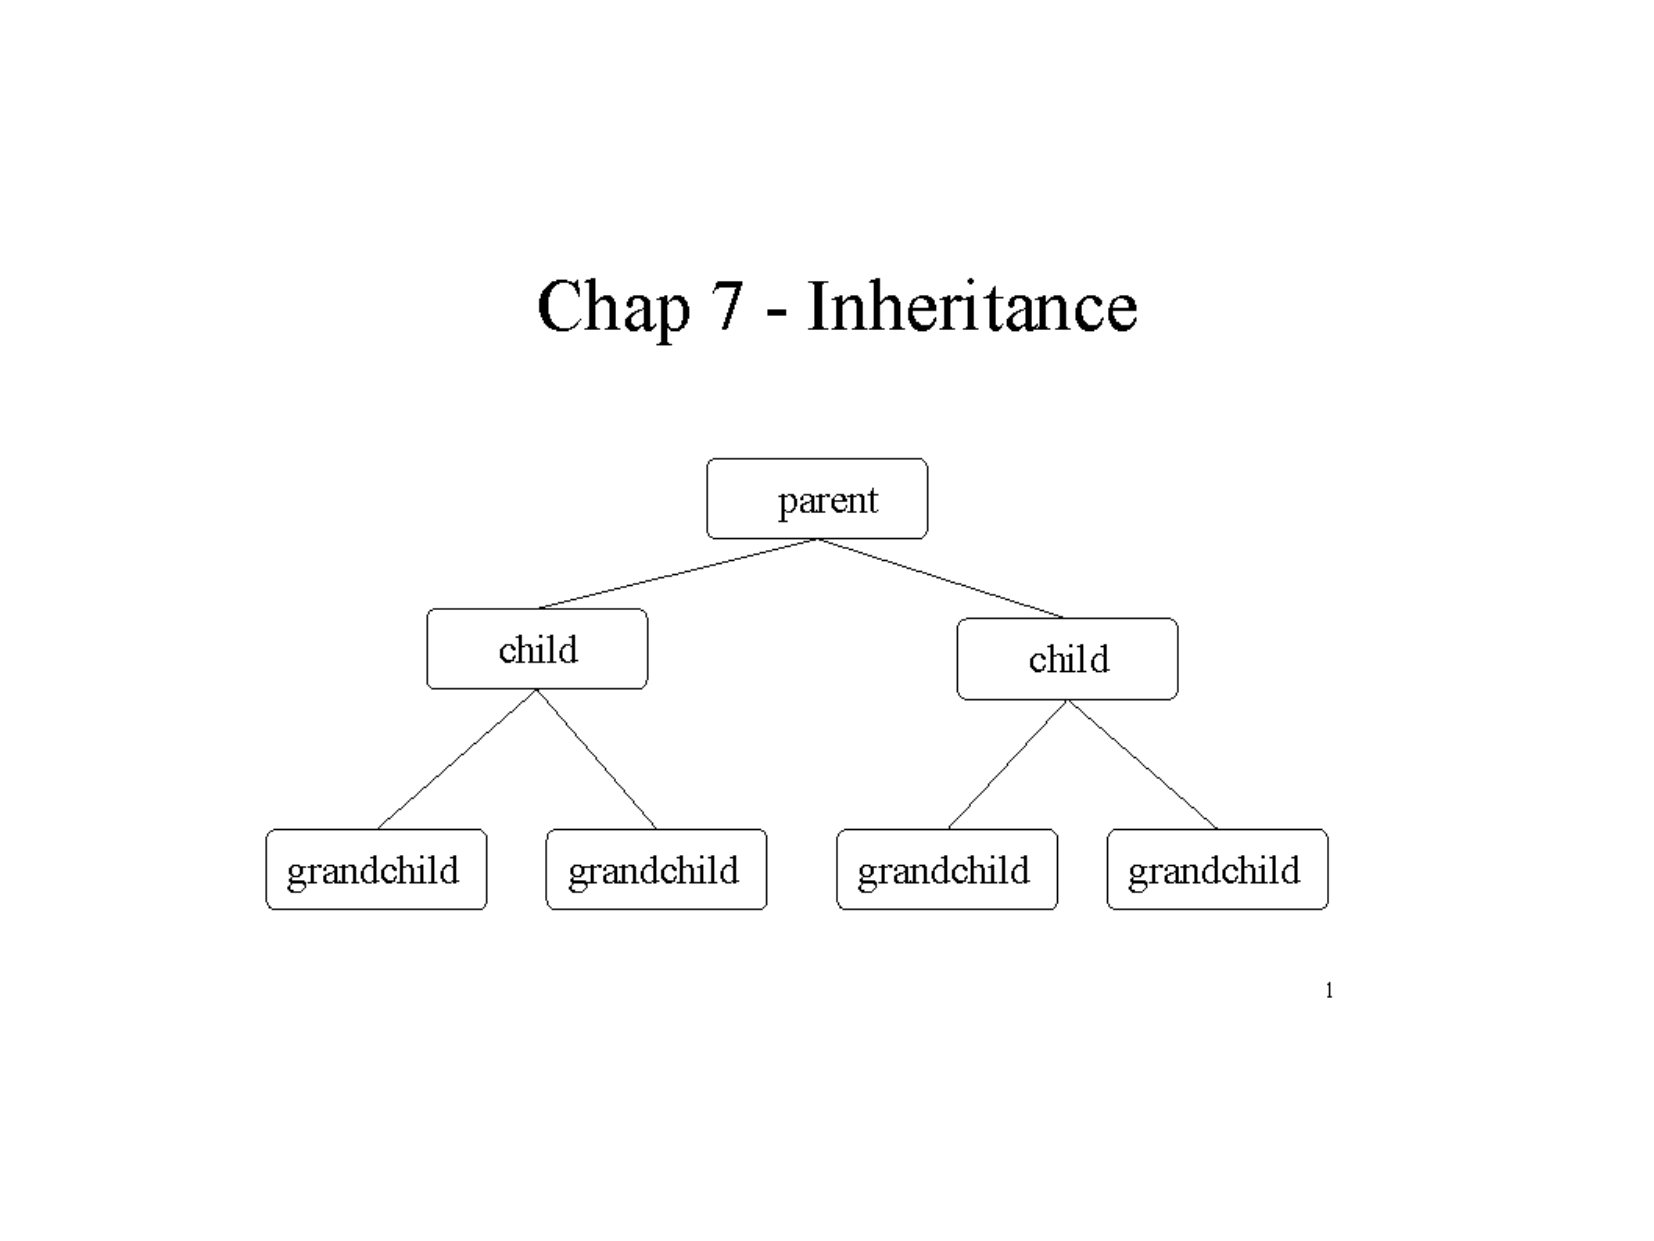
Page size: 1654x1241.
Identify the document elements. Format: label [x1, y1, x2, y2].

picture [236, 147, 1437, 1048]
